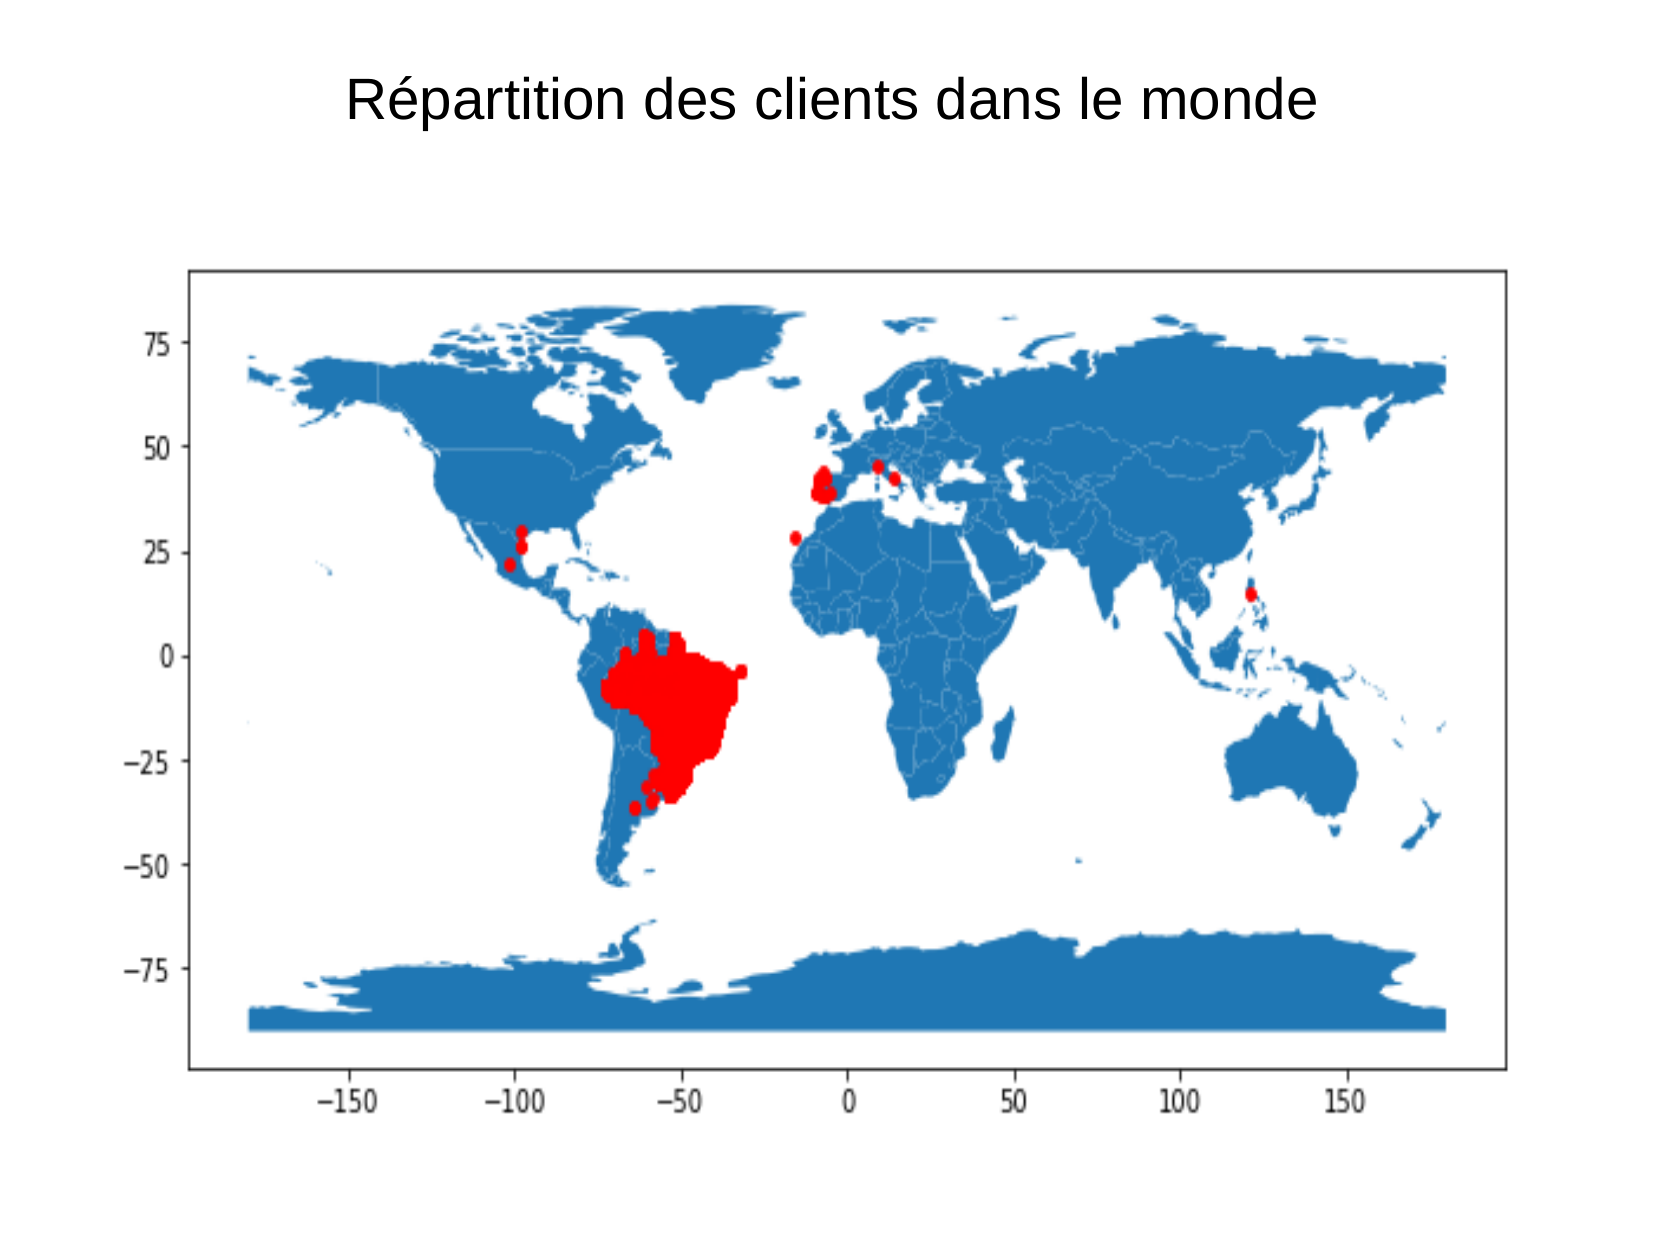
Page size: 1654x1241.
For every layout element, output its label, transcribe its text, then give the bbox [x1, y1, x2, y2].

text_box Répartition des clients dans le monde [330, 59, 1418, 139]
picture [106, 247, 1560, 1158]
